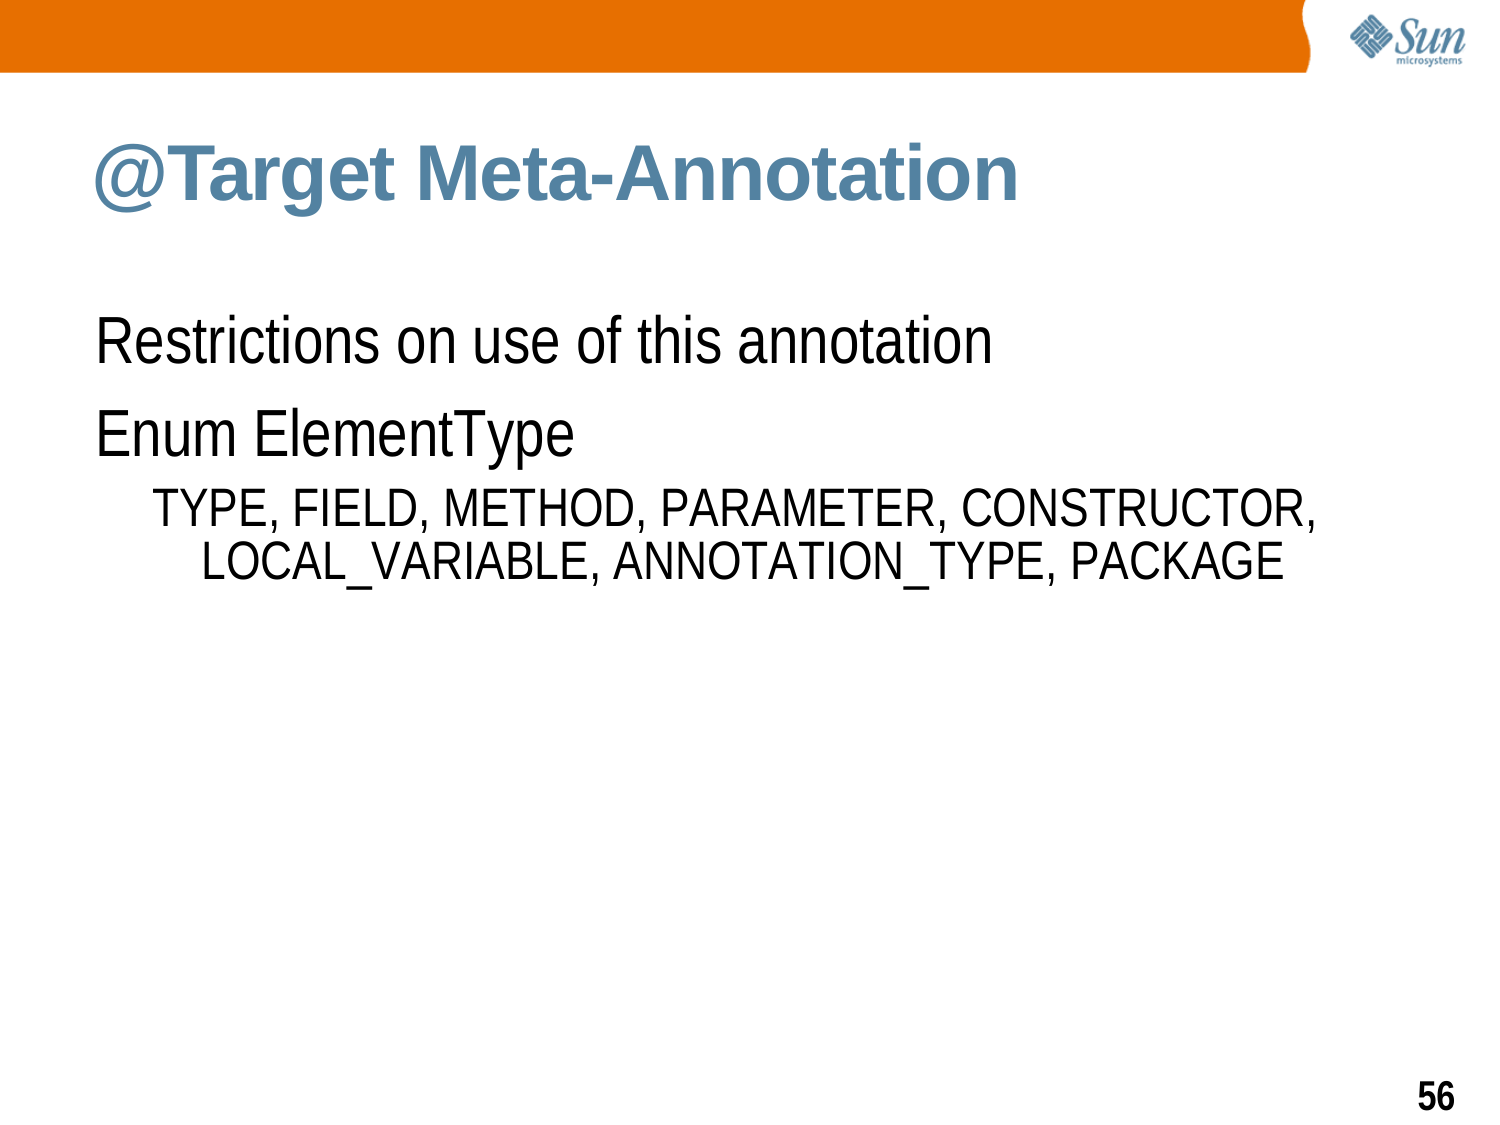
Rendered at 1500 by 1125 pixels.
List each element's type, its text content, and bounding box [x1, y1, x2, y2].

title @Target Meta-Annotation [91, 136, 1454, 313]
list Restrictions on use of this annotation Enum ElementType TYPE, FIELD, METHOD, PARAMETER, CONSTRUCTOR, LOCAL_VARIABLE, ANNOTATION_TYPE, PACKAGE [75, 311, 1357, 1076]
picture [0, 0, 1500, 75]
